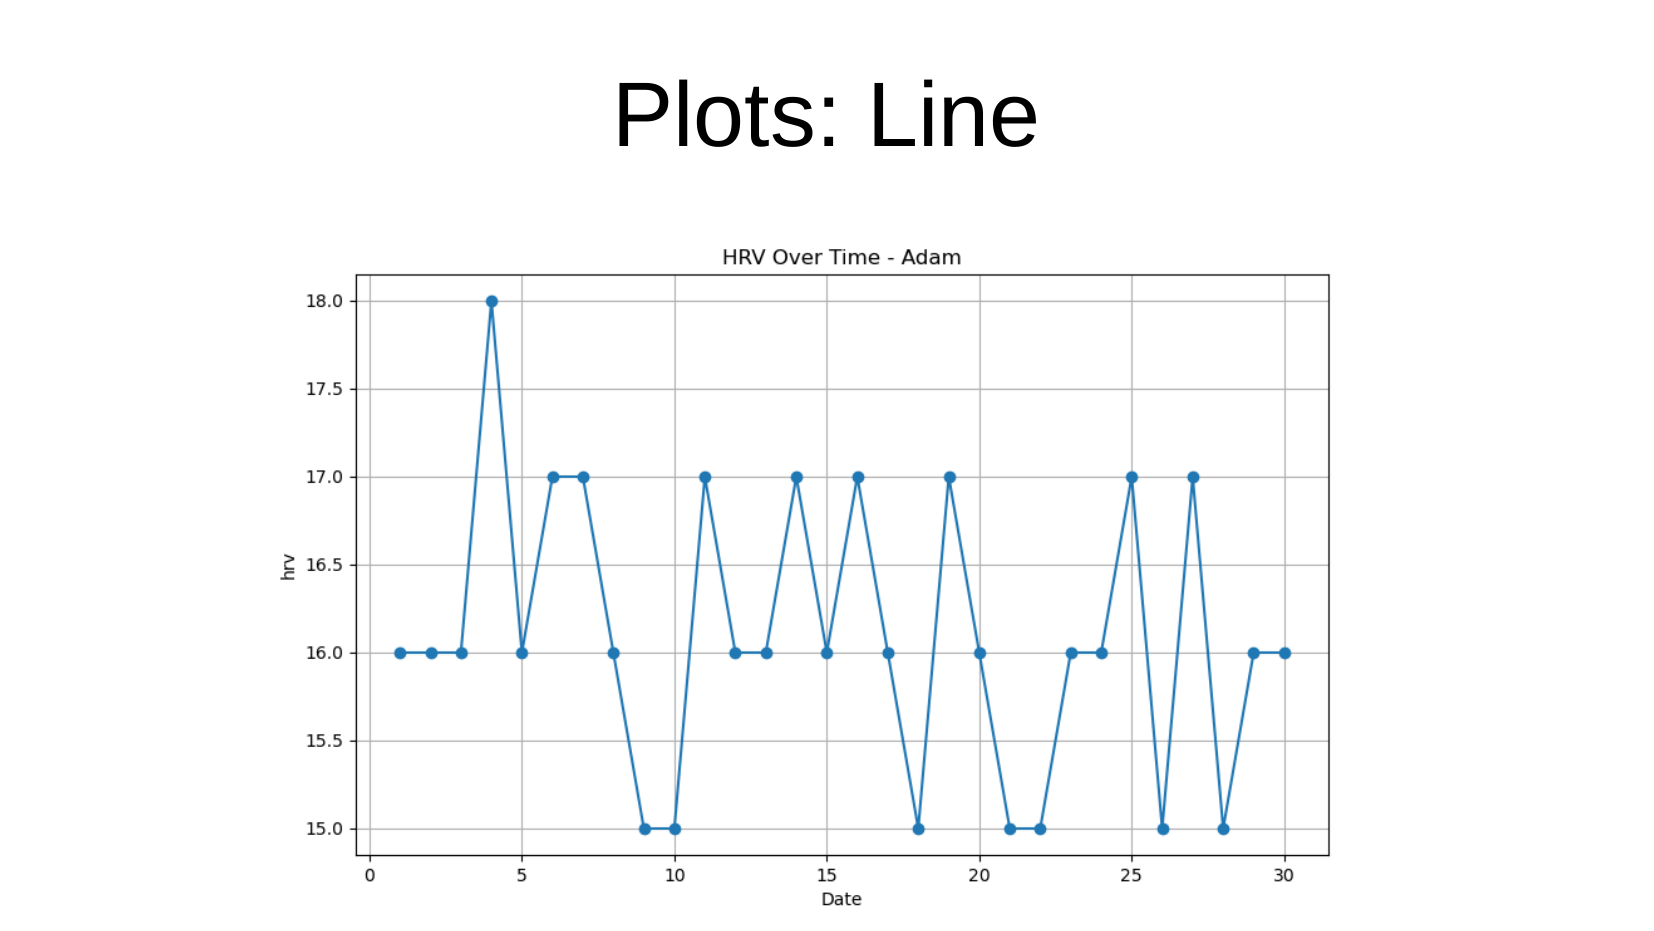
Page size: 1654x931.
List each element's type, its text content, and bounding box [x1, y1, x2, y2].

picture [199, 184, 1454, 931]
title Plots: Line [82, 37, 1571, 193]
